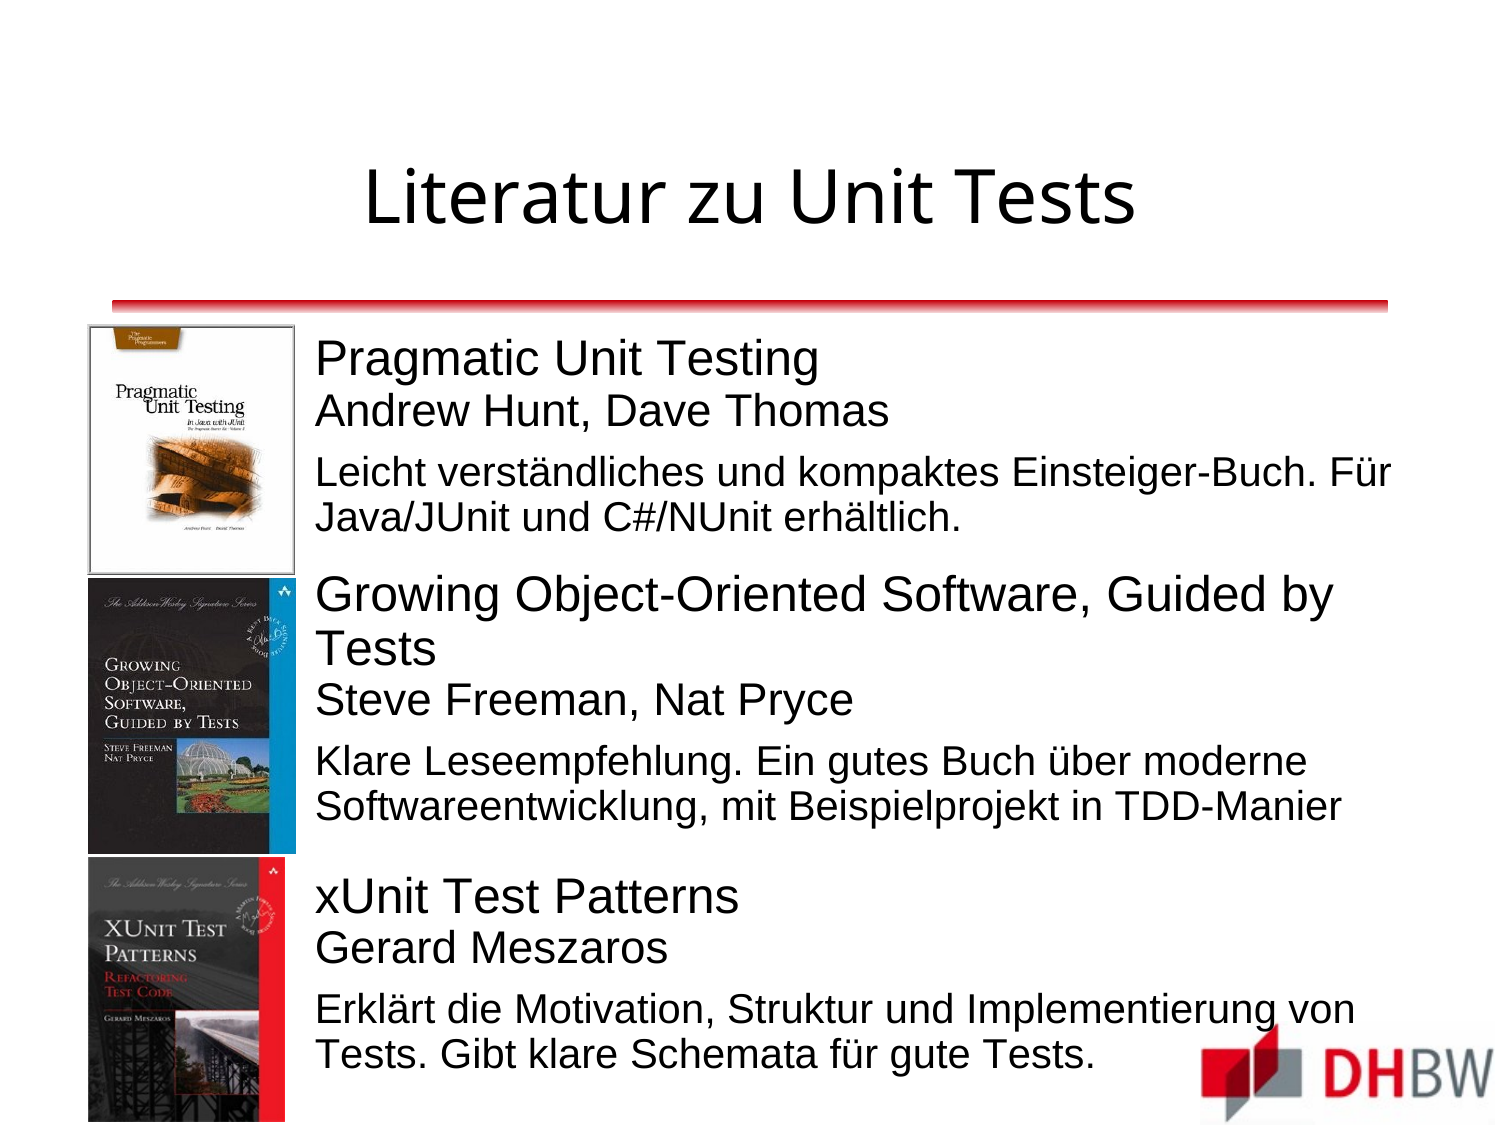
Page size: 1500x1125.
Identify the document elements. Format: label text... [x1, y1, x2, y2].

picture [88, 578, 286, 854]
picture [1200, 1021, 1495, 1125]
list Pragmatic Unit Testing Andrew Hunt, Dave Thomas Leicht verständliches und kompaktes Einsteiger-Buch. Für Java/JUnit und C#/NUnit erhältlich. [300, 324, 1463, 560]
picture [279, 587, 292, 596]
picture [88, 857, 285, 1123]
list xUnit Test Patterns Gerard Meszaros Erklärt die Motivation, Struktur und Implementierung von Tests. Gibt klare Schemata für gute Tests. [300, 862, 1463, 1089]
title Literatur zu Unit Tests [112, 99, 1388, 288]
list Growing Object-Oriented Software, Guided by Tests Steve Freeman, Nat Pryce Klare Leseempfehlung. Ein gutes Buch über moderne Softwareentwicklung, mit Beispielprojekt in TDD-Manier [300, 560, 1463, 839]
picture [87, 324, 295, 576]
